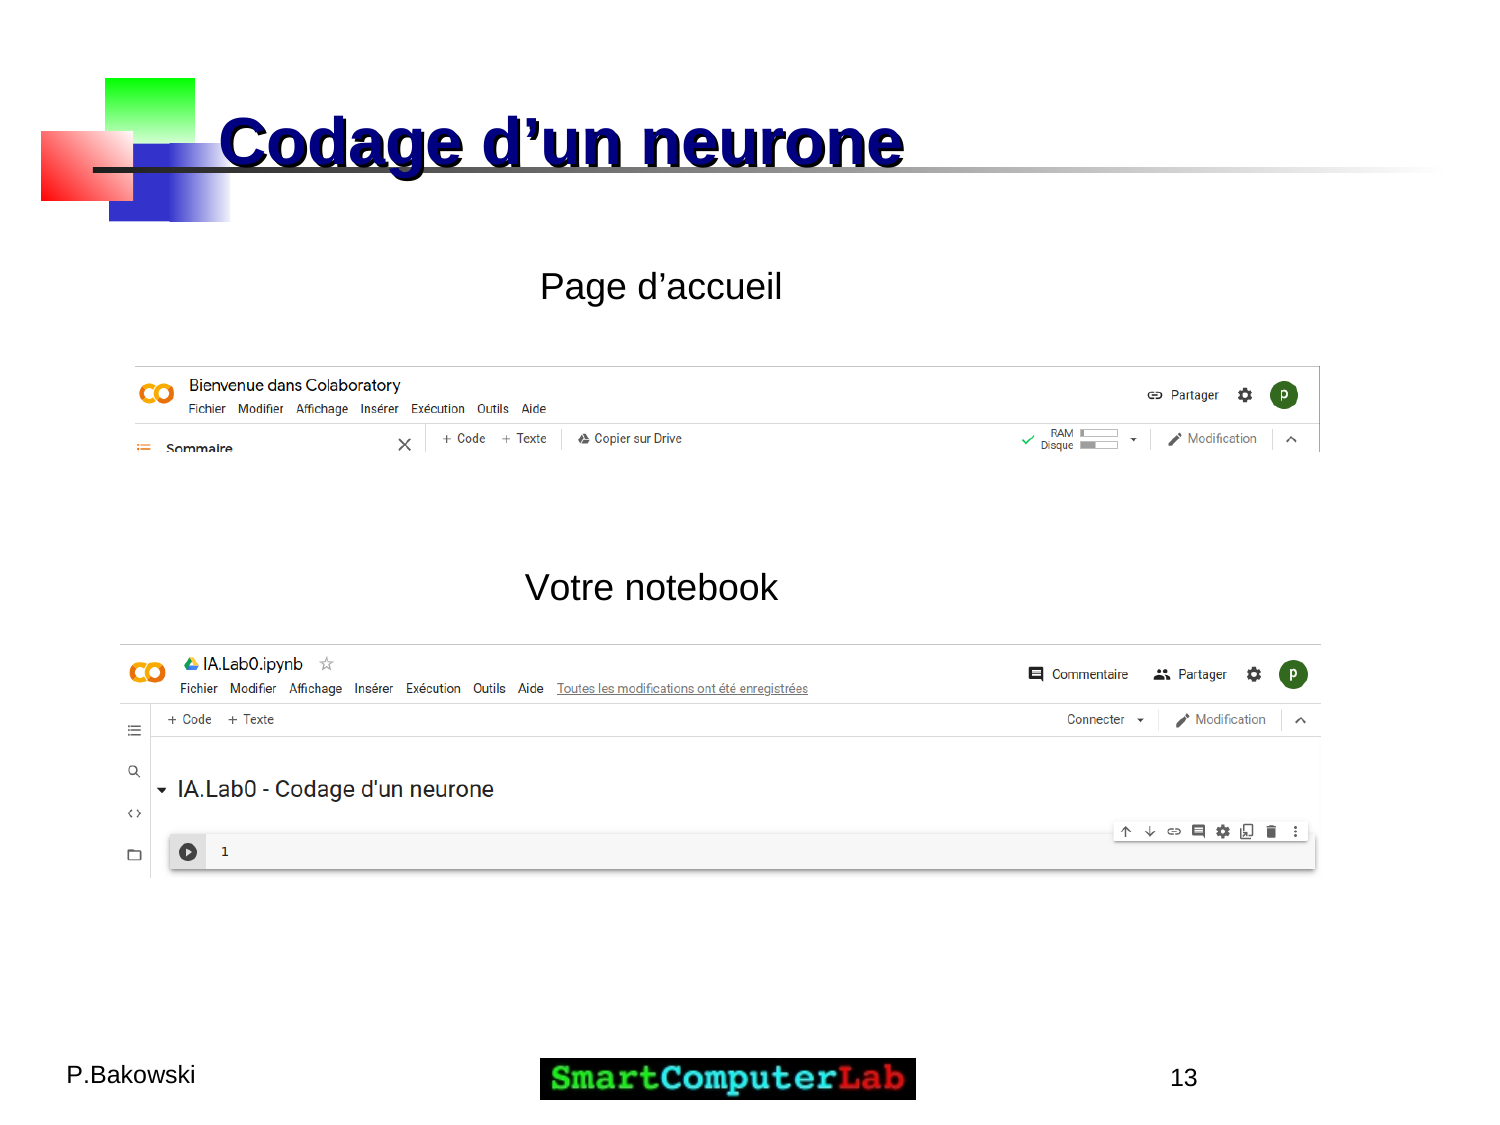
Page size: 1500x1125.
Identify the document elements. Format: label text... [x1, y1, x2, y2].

text_box Votre notebook [510, 555, 804, 616]
picture [540, 1058, 916, 1100]
text_box Page d’accueil [525, 255, 809, 315]
picture [120, 644, 1321, 878]
picture [135, 366, 1320, 452]
title Codage d’un neurone [203, 90, 1456, 186]
